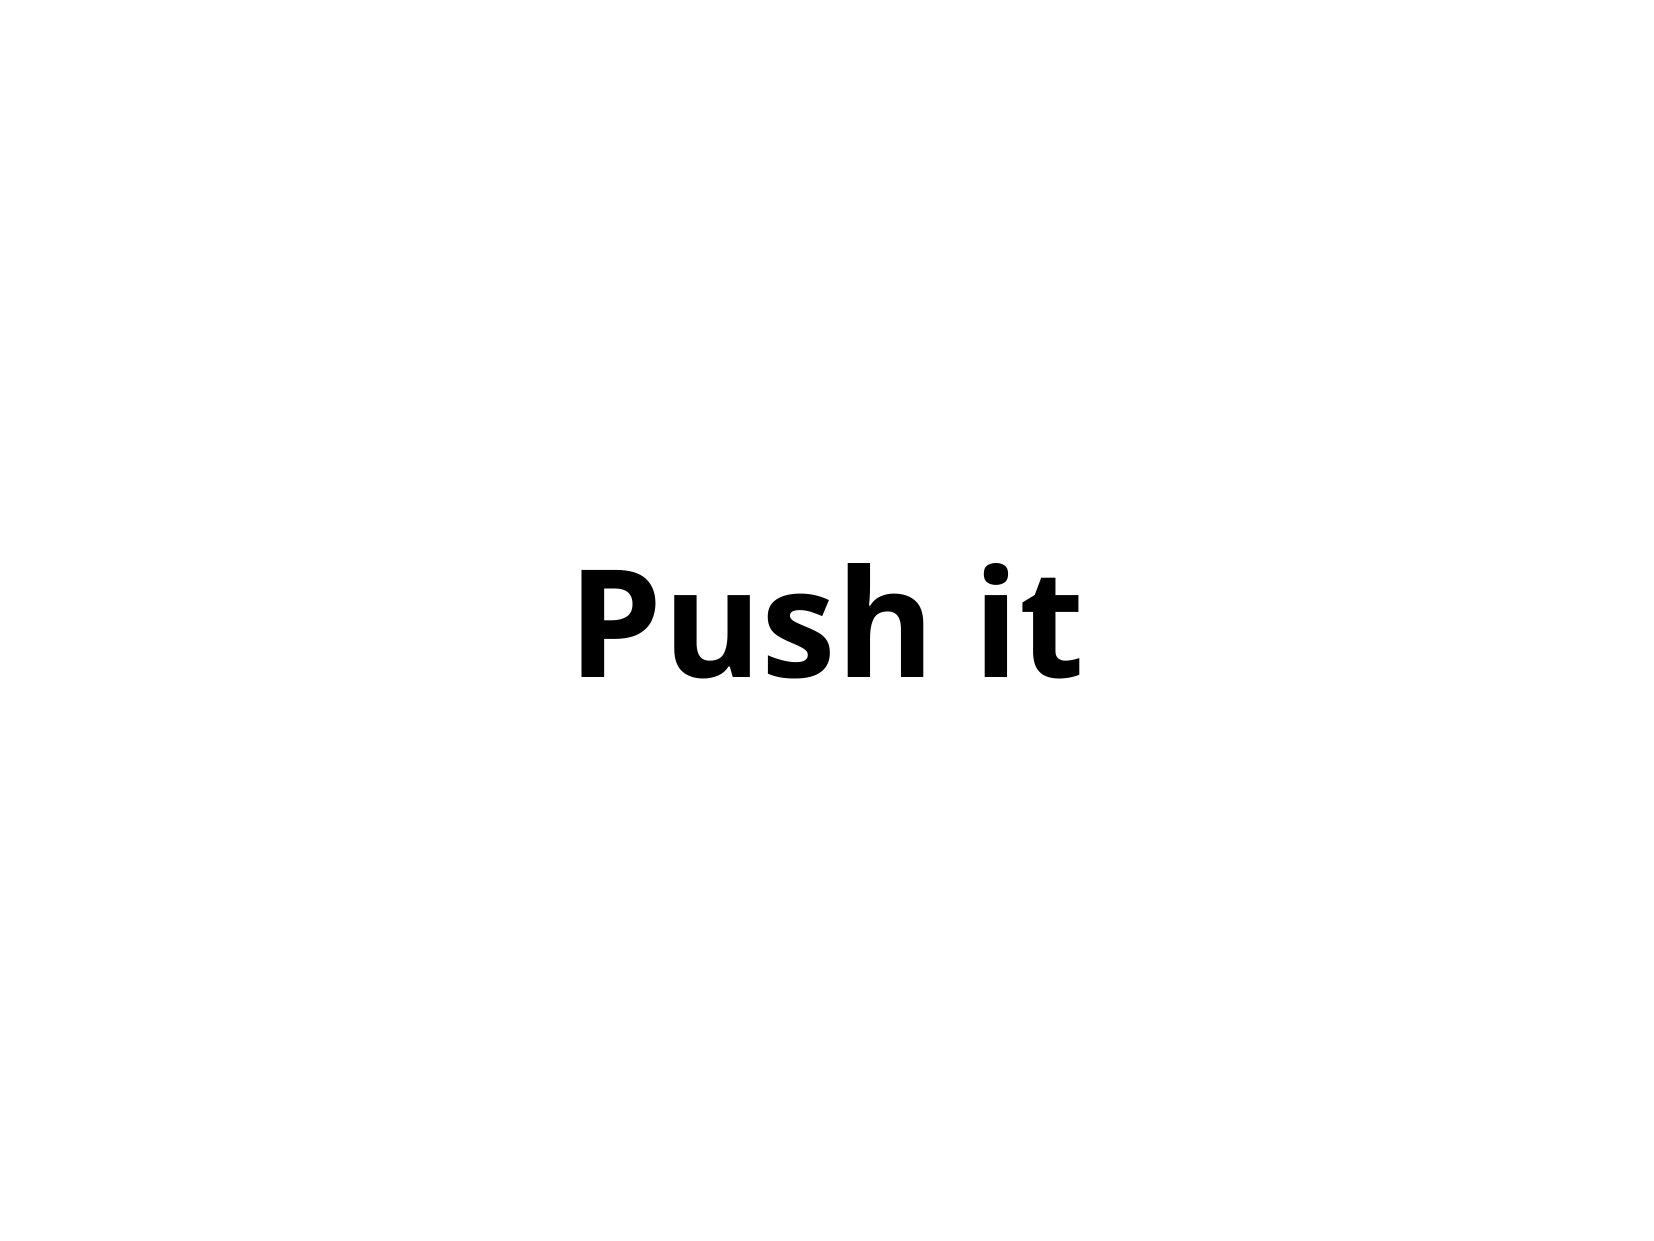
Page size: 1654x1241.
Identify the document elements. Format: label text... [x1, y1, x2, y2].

title Push it [59, 57, 1595, 1182]
